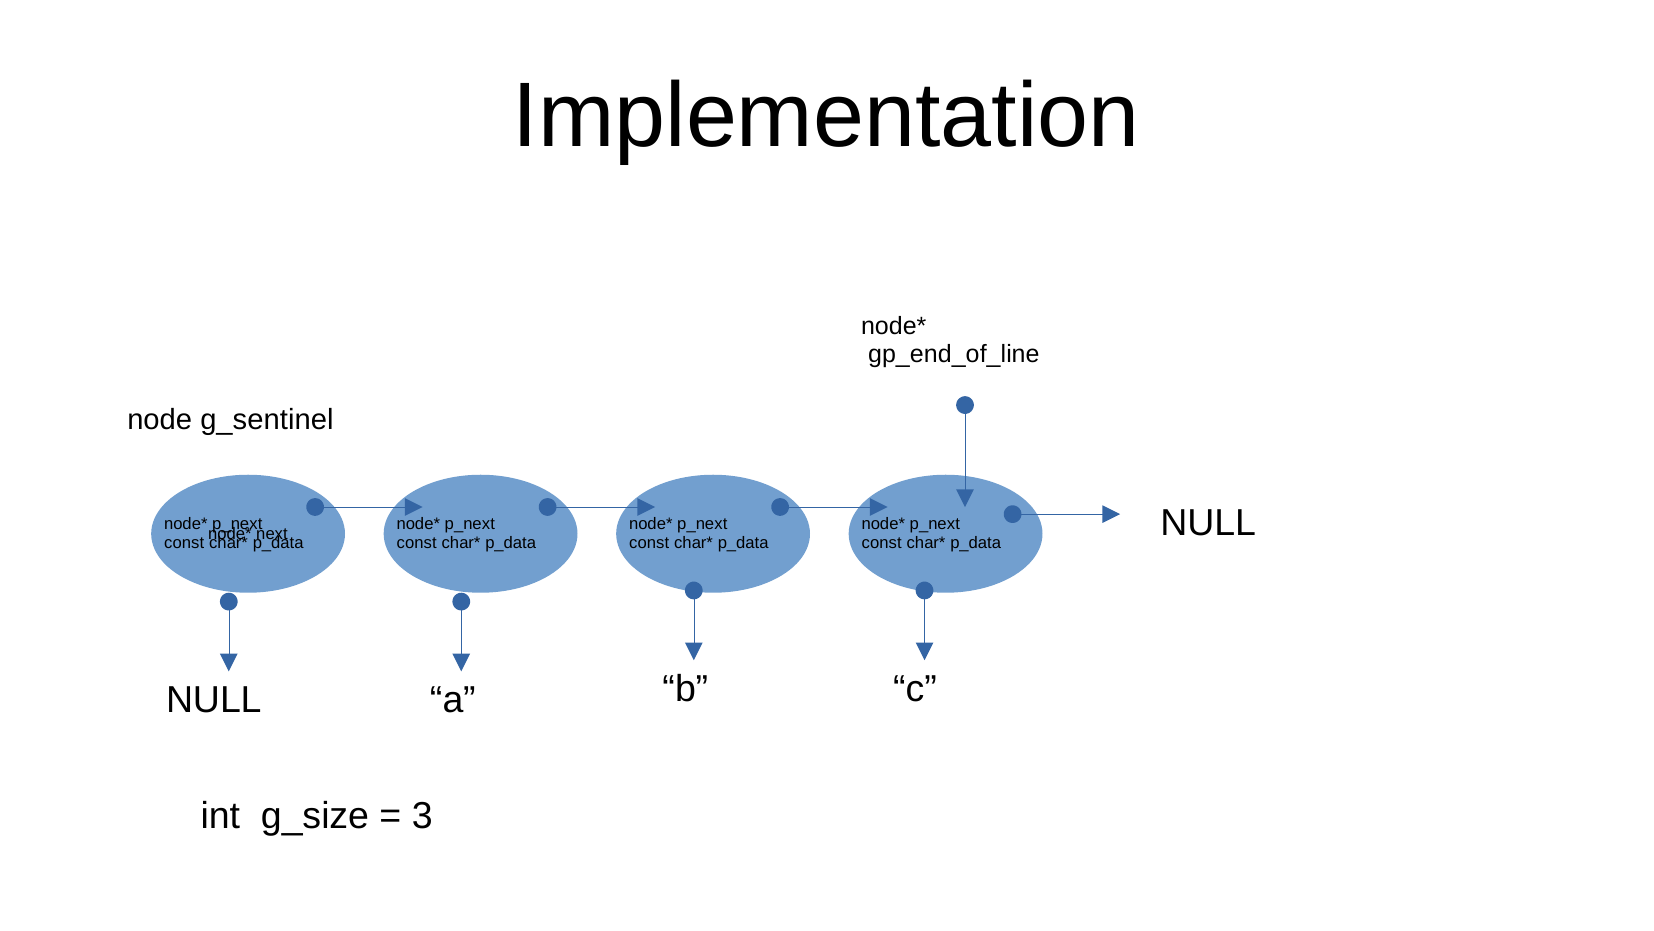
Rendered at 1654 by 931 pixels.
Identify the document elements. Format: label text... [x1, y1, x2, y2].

text_box [627, 474, 799, 506]
text_box “b” [616, 660, 772, 739]
text_box [930, 582, 1002, 593]
text_box NULL [151, 671, 307, 751]
text_box node* p_next const char* p_data [846, 506, 1043, 582]
text_box [395, 474, 567, 506]
text_box node* gp_end_of_line [846, 304, 1088, 376]
text_box node* p_next const char* p_data [381, 506, 578, 582]
text_box node g_sentinel [112, 396, 384, 475]
text_box node* next [162, 475, 334, 506]
text_box node* p_next const char* p_data [149, 506, 346, 582]
text_box [860, 474, 965, 506]
text_box [699, 582, 769, 593]
text_box “c” [846, 660, 1002, 739]
text_box [657, 582, 689, 591]
text_box node* next [192, 582, 304, 593]
text_box int g_size = 3 [185, 787, 448, 845]
text_box [424, 582, 537, 593]
text_box node* p_next const char* p_data [614, 506, 811, 582]
text_box NULL [1145, 493, 1276, 554]
text_box “a” [383, 671, 539, 751]
title Implementation [82, 37, 1571, 193]
text_box [889, 582, 919, 590]
text_box [966, 476, 1032, 506]
